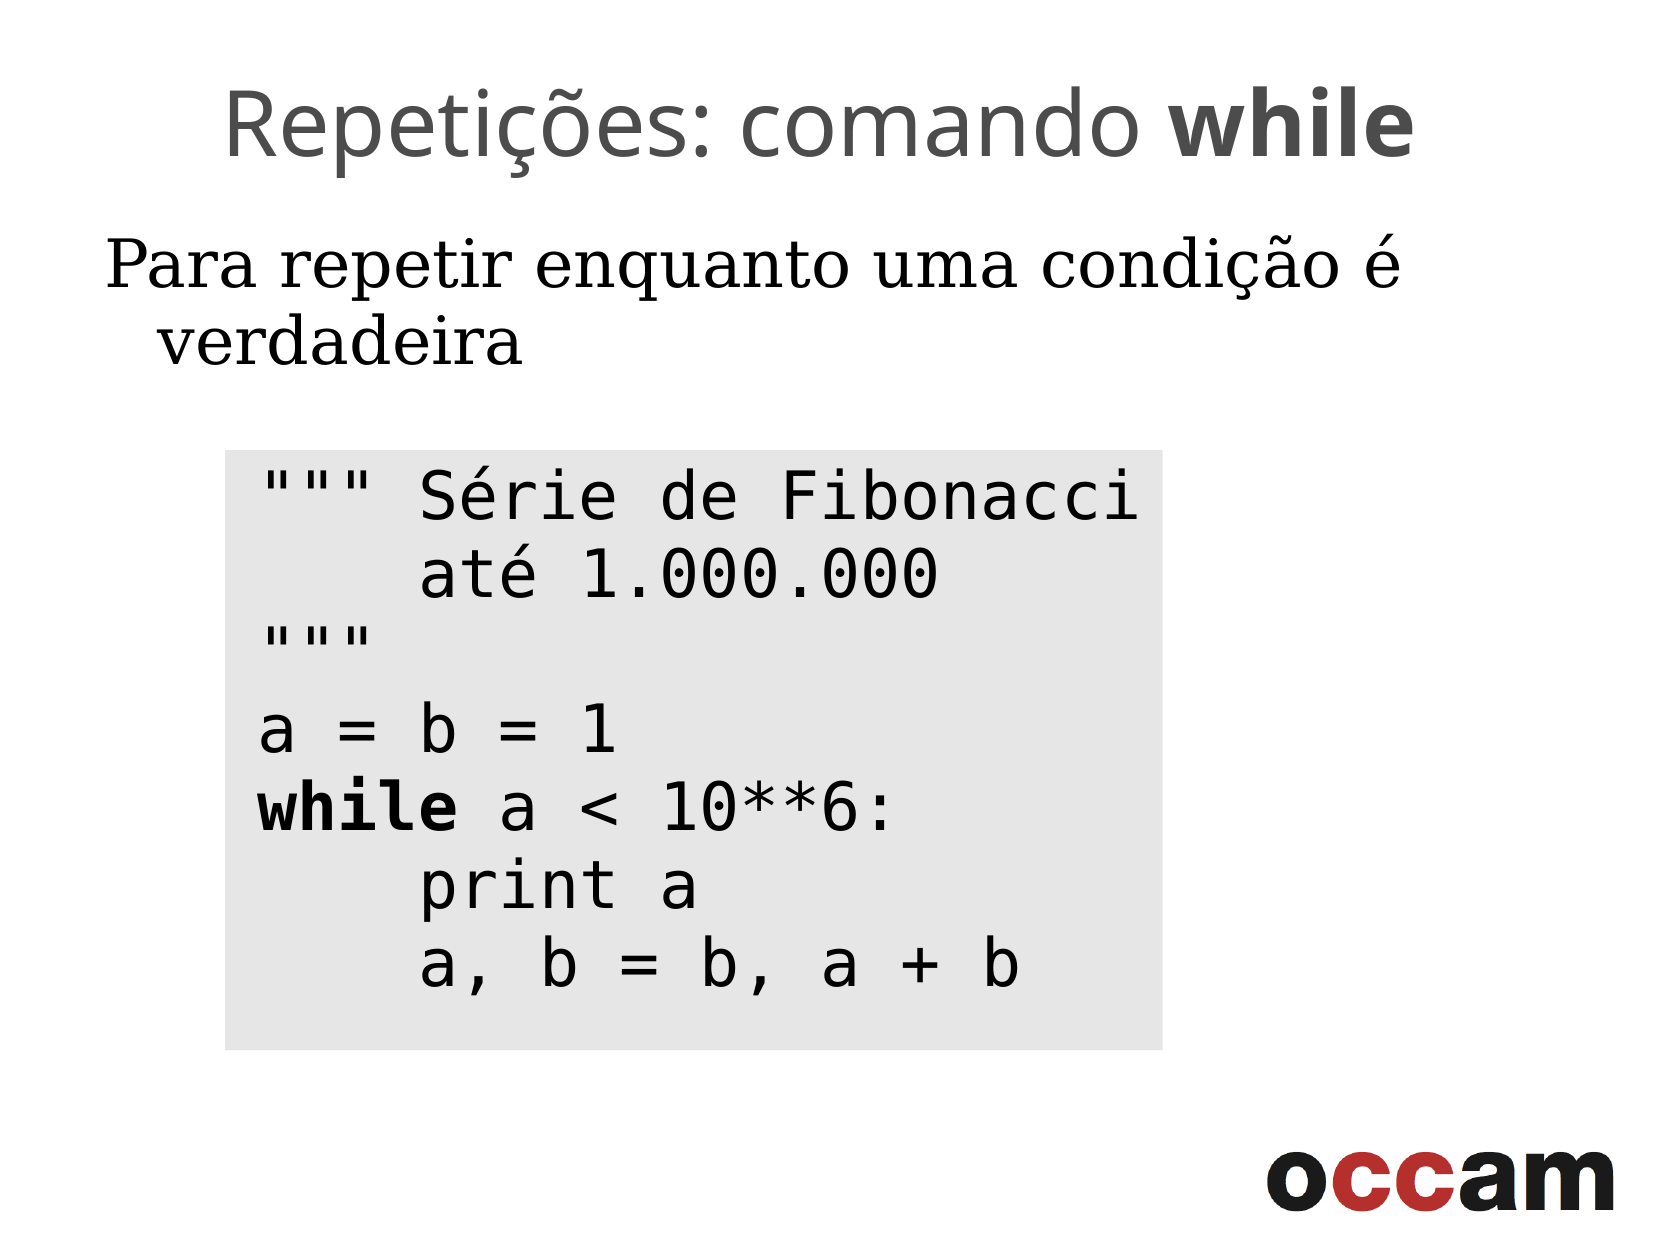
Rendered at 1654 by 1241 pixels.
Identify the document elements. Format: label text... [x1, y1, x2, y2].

title Repetições: comando while [75, 17, 1564, 226]
text_box """ Série de Fibonacci até 1.000.000 """ a = b = 1 while a < 10**6: print a a, b = b, a + b [225, 450, 1163, 1051]
picture [1237, 1122, 1643, 1241]
list Para repetir enquanto uma condição é verdadeira [86, 225, 1576, 1088]
